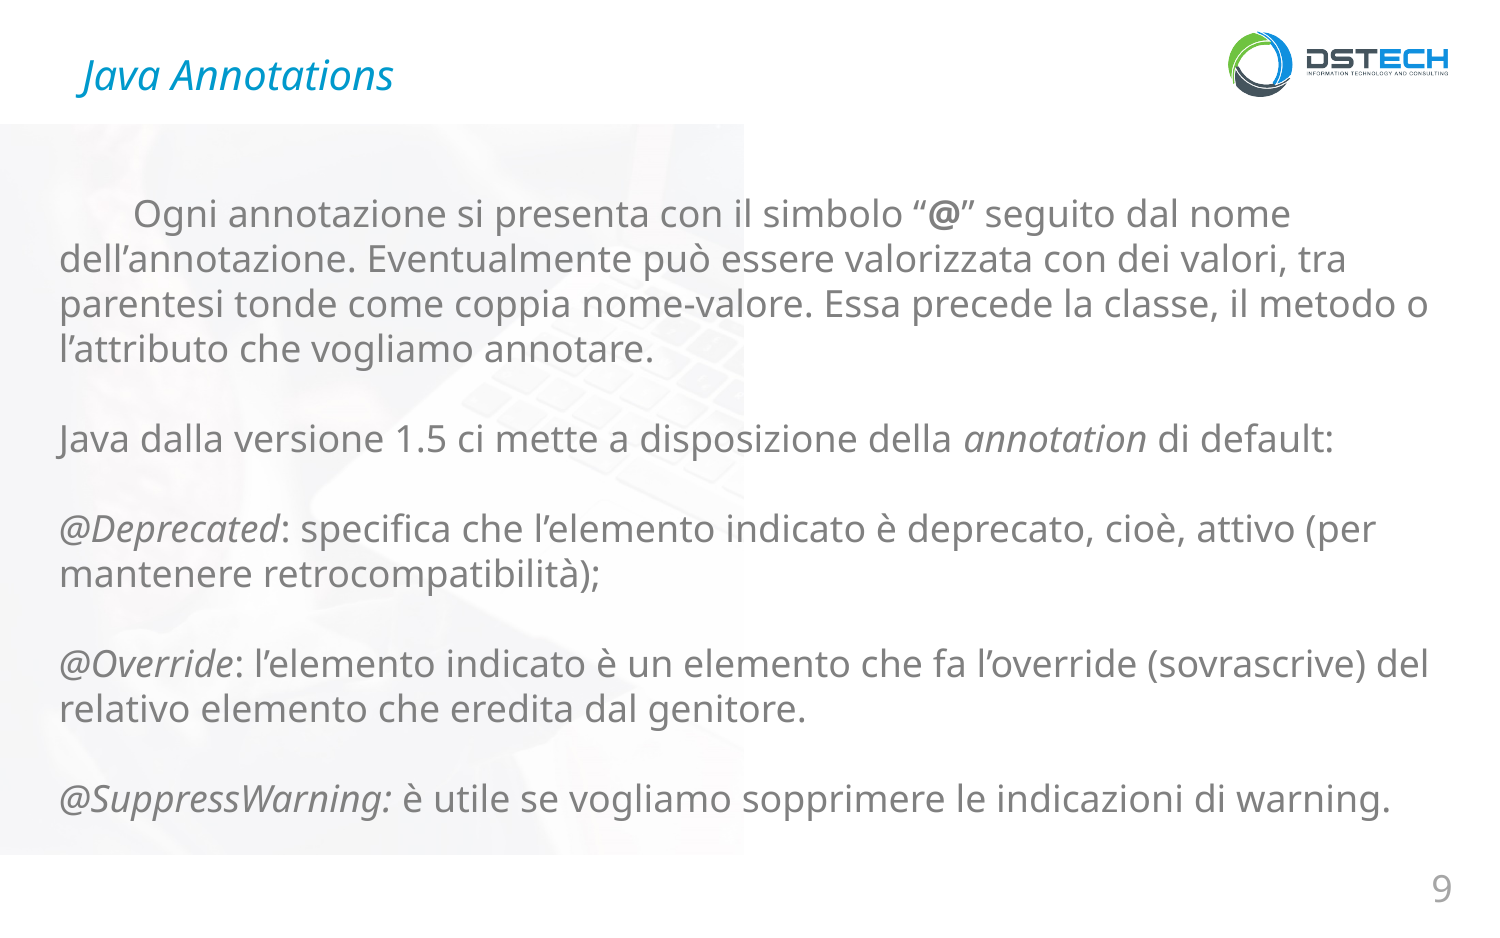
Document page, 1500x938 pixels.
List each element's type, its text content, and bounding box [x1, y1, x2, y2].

picture [0, 124, 744, 855]
text_box Java Annotations [67, 41, 1034, 107]
text_box [744, 117, 1500, 862]
text_box Ogni annotazione si presenta con il simbolo “@” seguito dal nome dell’annotazione. Eventualmente può essere valorizzata con dei valori, tra parentesi tonde come coppia nome-valore. Essa precede la classe, il metodo o l’attributo che vogliamo annotare. Java dalla versione 1.5 ci mette a disposizione della annotation di default: @Deprecated: specifica che l’elemento indicato è deprecato, cioè, attivo (per mantenere retrocompatibilità); @Override: l’elemento indicato è un elemento che fa l’override (sovrascrive) del relativo elemento che eredita dal genitore. @SuppressWarning: è utile se vogliamo sopprimere le indicazioni di warning. [59, 145, 1453, 871]
picture [1228, 31, 1448, 97]
text_box 9 [1413, 864, 1460, 910]
